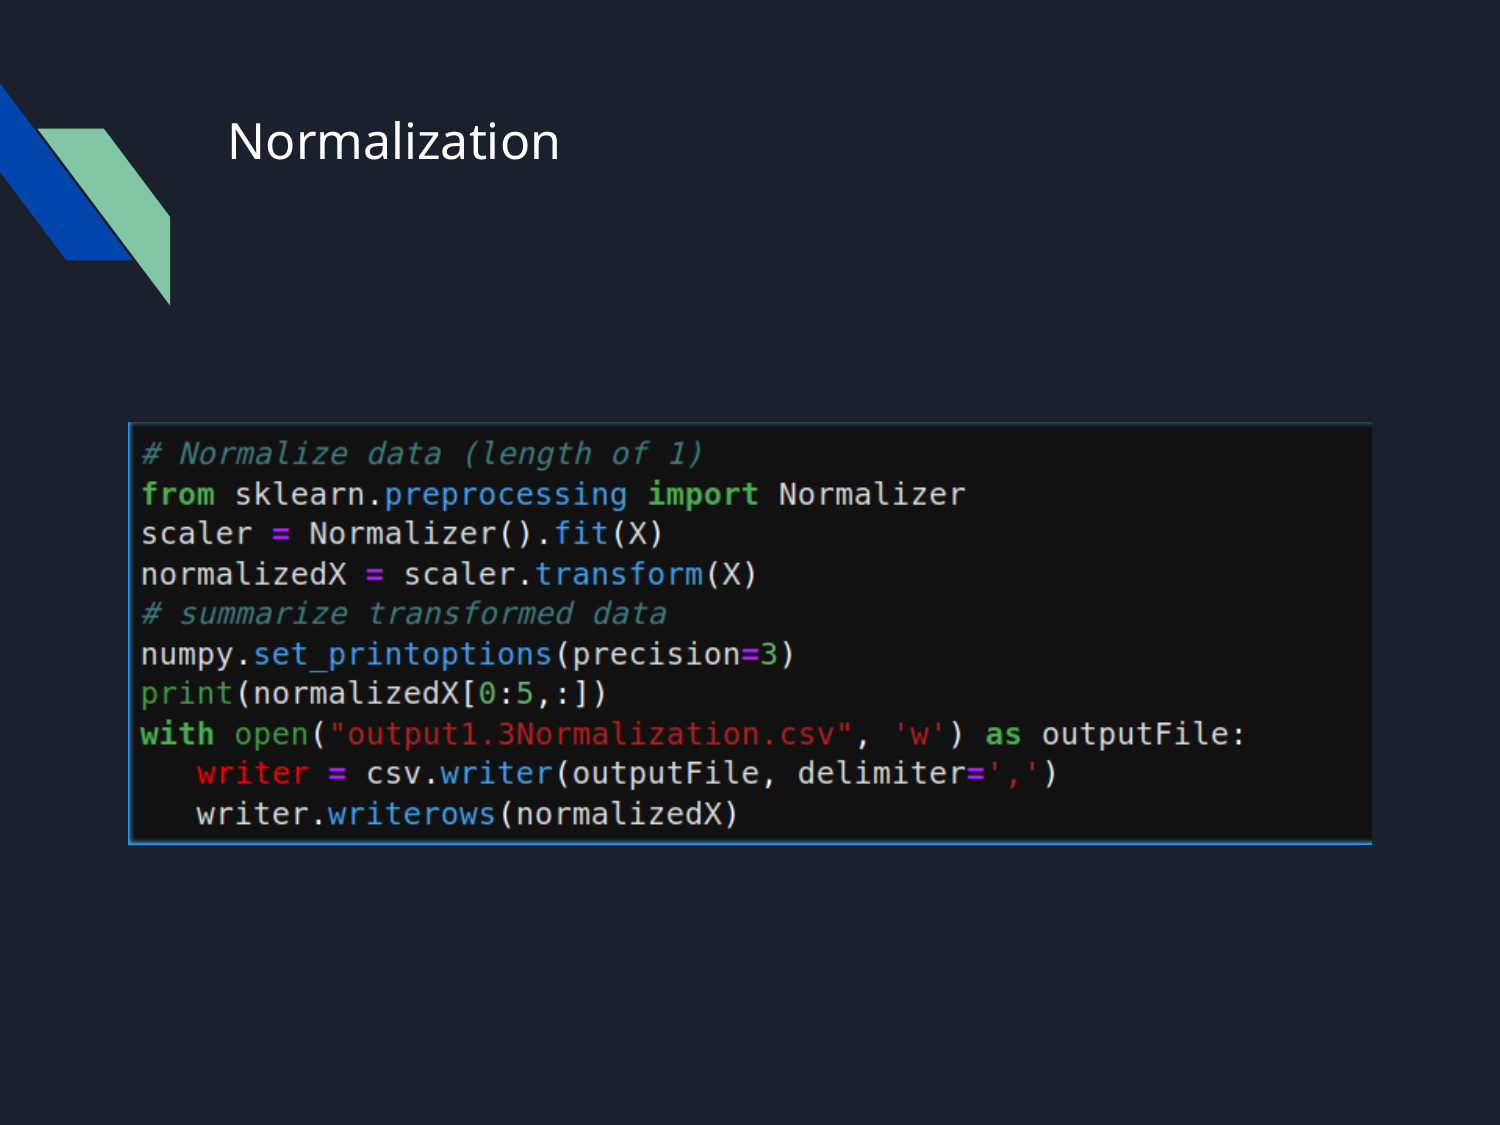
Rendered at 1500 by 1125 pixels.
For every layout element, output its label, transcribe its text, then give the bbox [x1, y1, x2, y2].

picture [128, 422, 1372, 845]
title Normalization [212, 86, 1368, 287]
